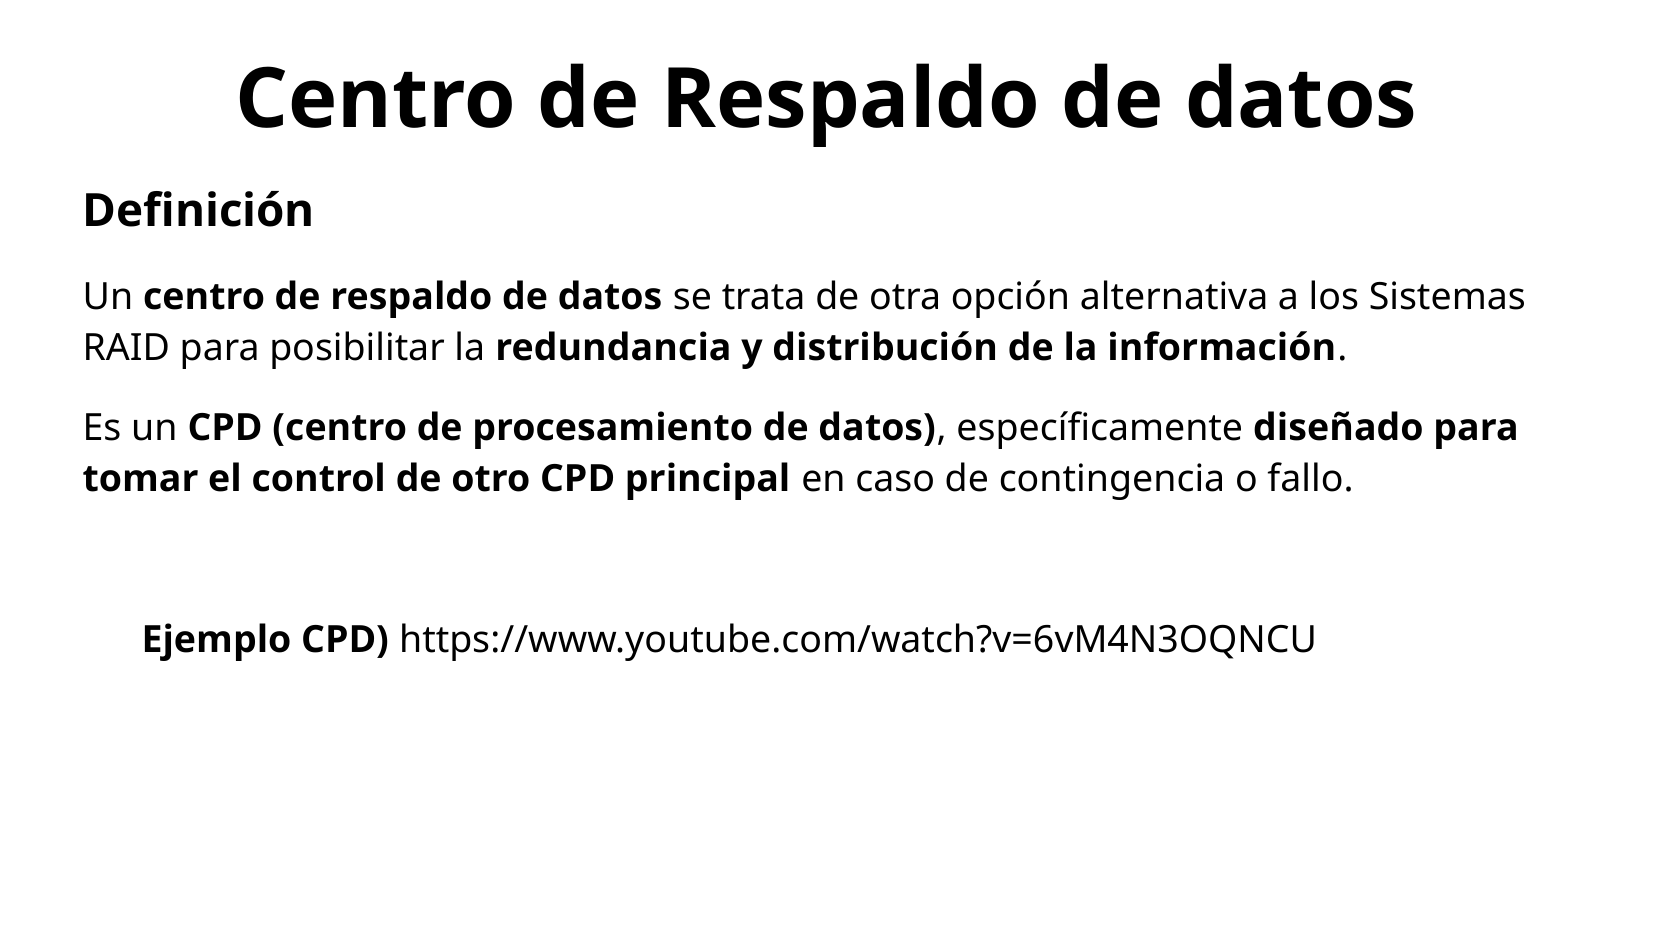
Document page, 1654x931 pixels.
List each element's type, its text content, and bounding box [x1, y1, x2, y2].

list Definición Un centro de respaldo de datos se trata de otra opción alternativa a los Sistemas RAID para posibilitar la redundancia y distribución de la información. Es un CPD (centro de procesamiento de datos), específicamente diseñado para tomar el control de otro CPD principal en caso de contingencia o fallo. Ejemplo CPD) https://www.youtube.com/watch?v=6vM4N3OQNCU [82, 177, 1571, 875]
title Centro de Respaldo de datos [82, 37, 1571, 154]
